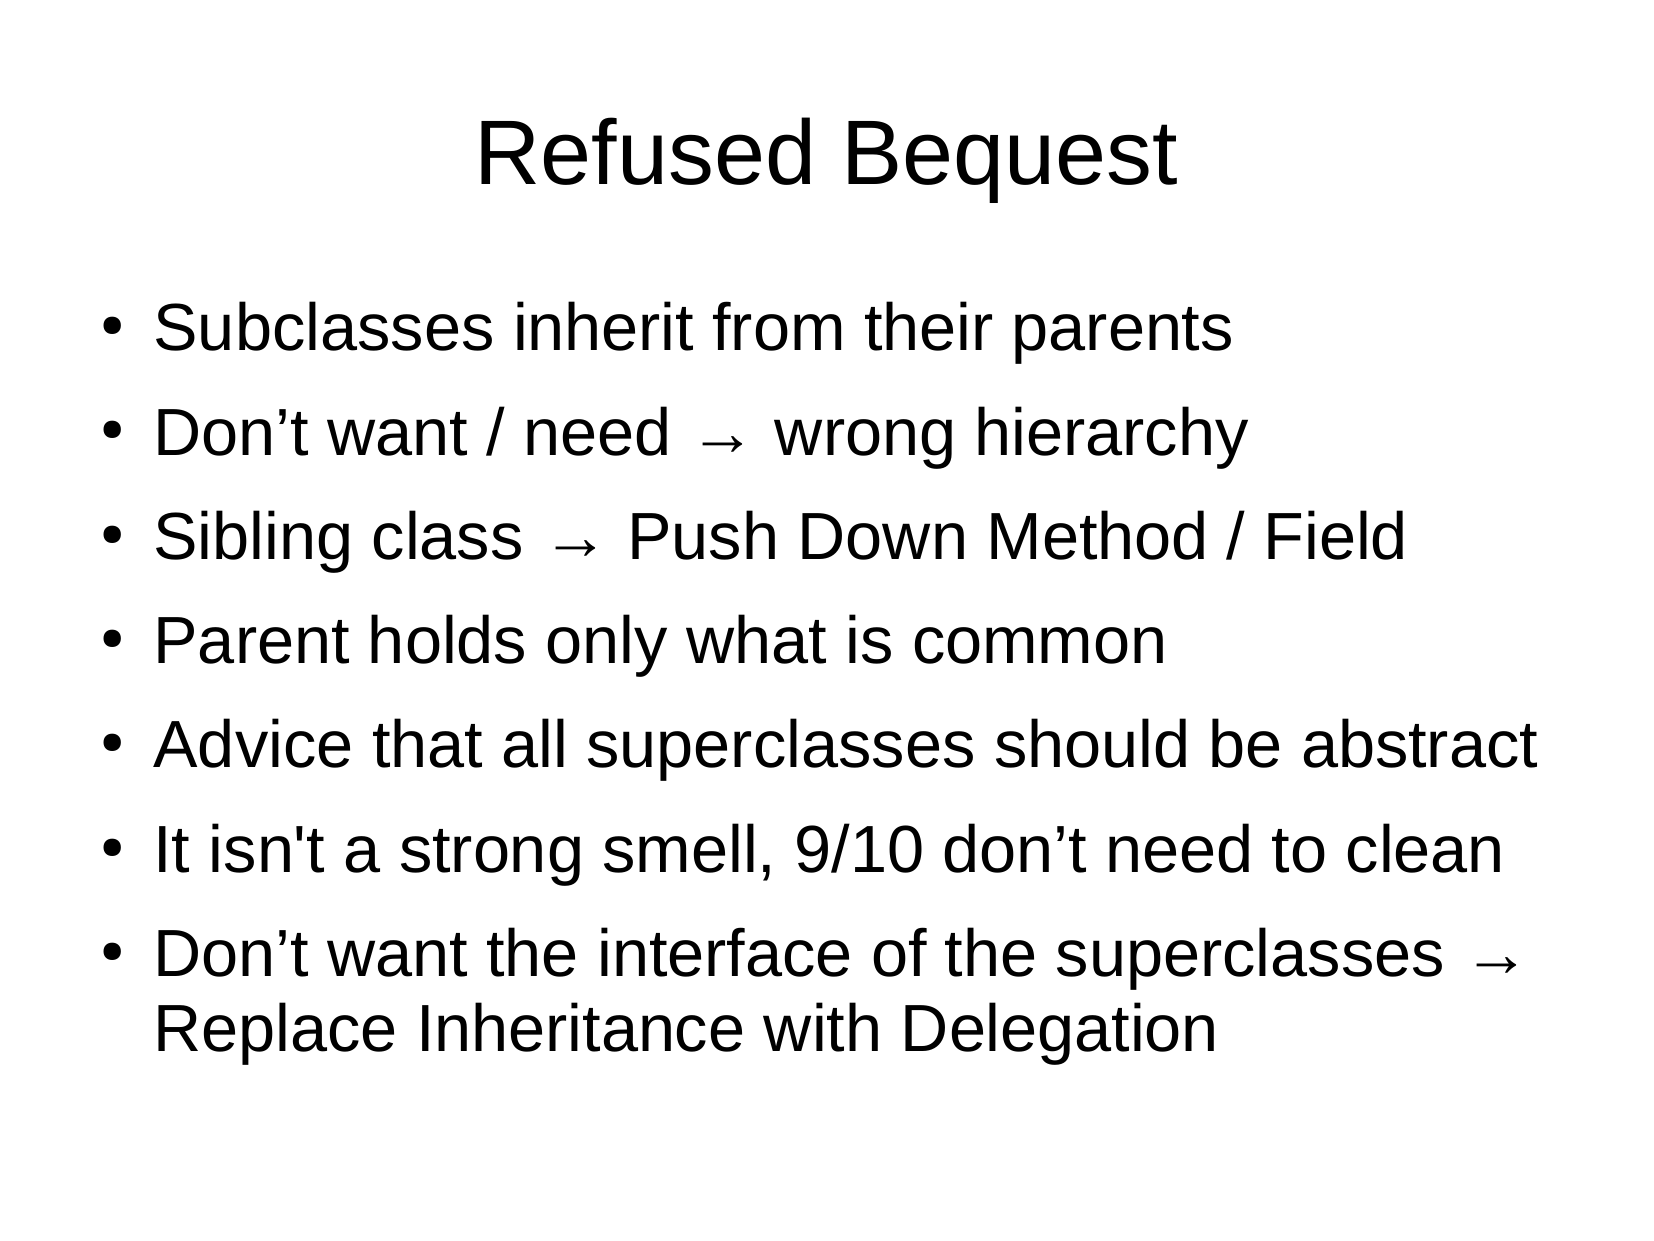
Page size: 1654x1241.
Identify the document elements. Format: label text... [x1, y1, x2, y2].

title Refused Bequest [82, 49, 1571, 257]
list Subclasses inherit from their parents Don’t want / need → wrong hierarchy Sibling class → Push Down Method / Field Parent holds only what is common Advice that all superclasses should be abstract It isn't a strong smell, 9/10 don’t need to clean Don’t want the interface of the superclasses → Replace Inheritance with Delegation [82, 290, 1571, 1191]
